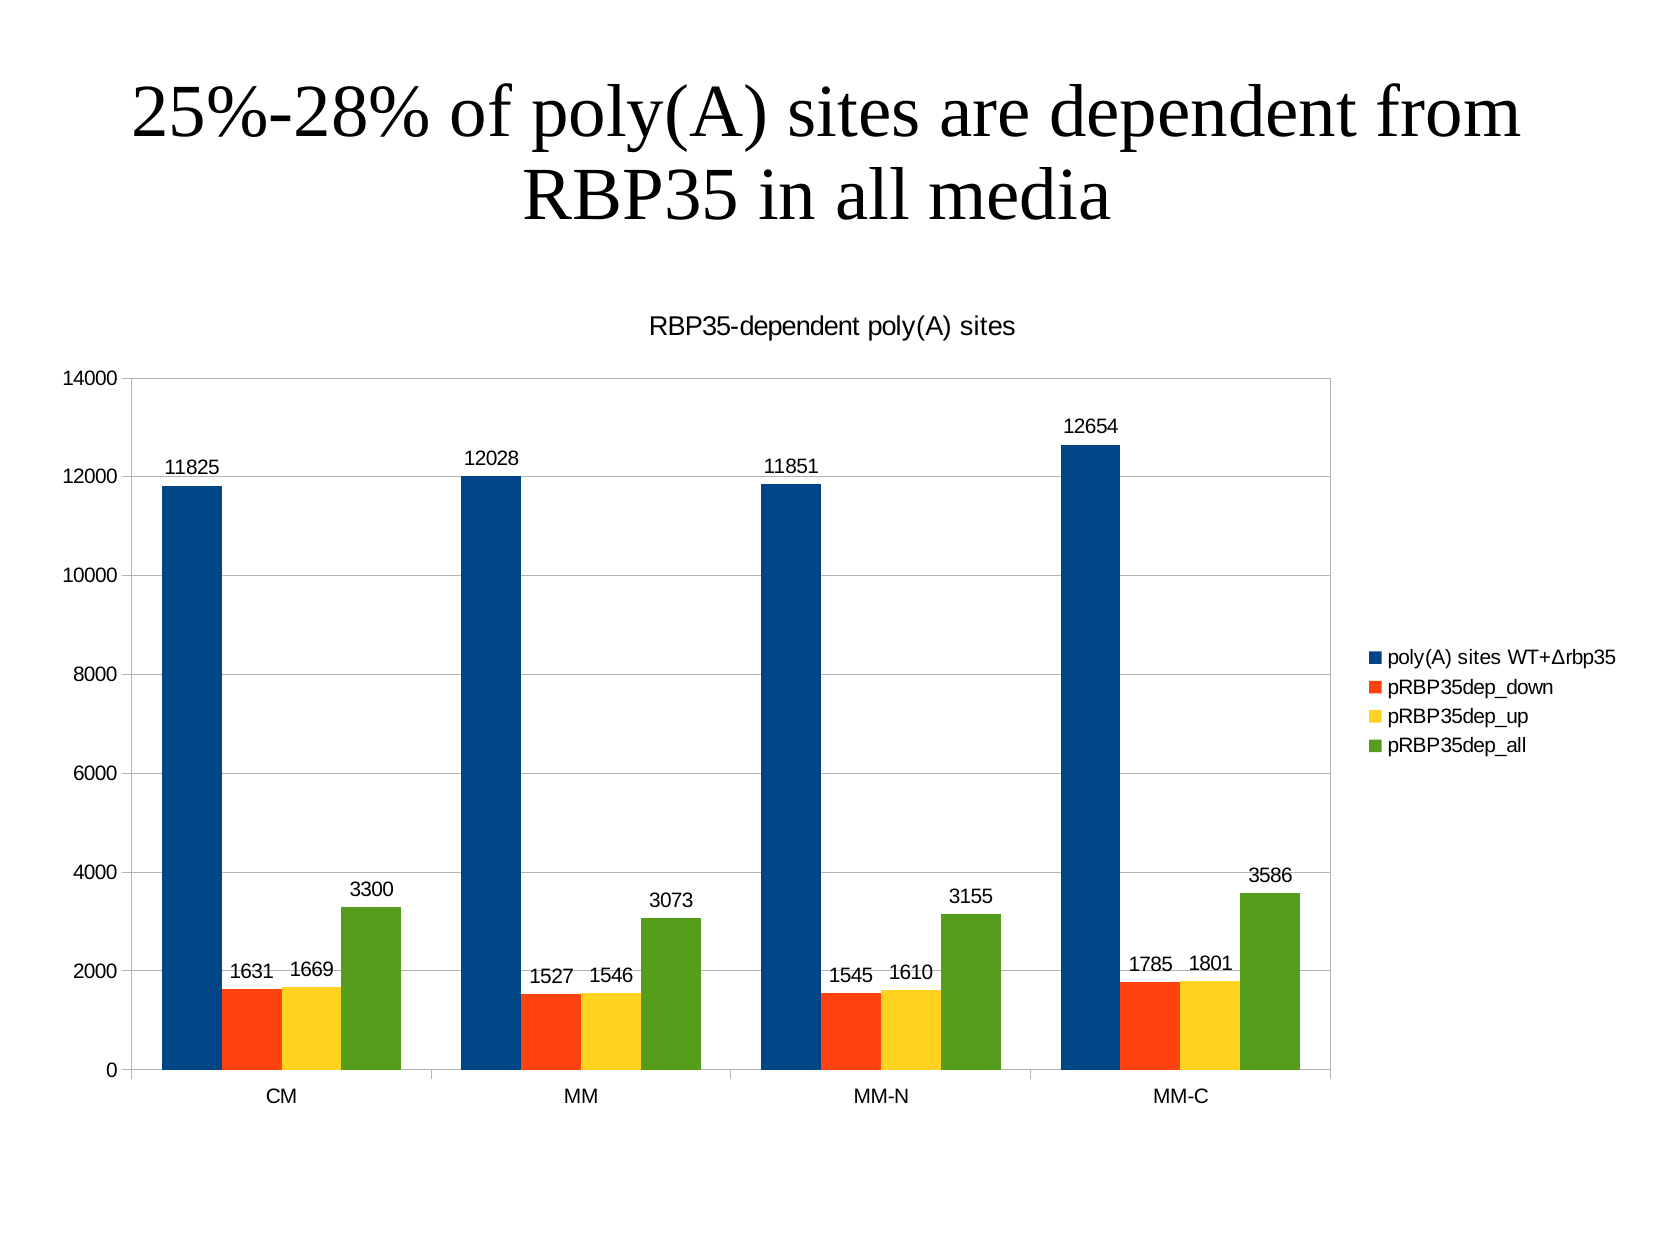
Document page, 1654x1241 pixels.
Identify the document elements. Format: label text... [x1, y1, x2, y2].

chart [30, 278, 1636, 1126]
title 25%-28% of poly(A) sites are dependent from RBP35 in all media [82, 49, 1571, 257]
